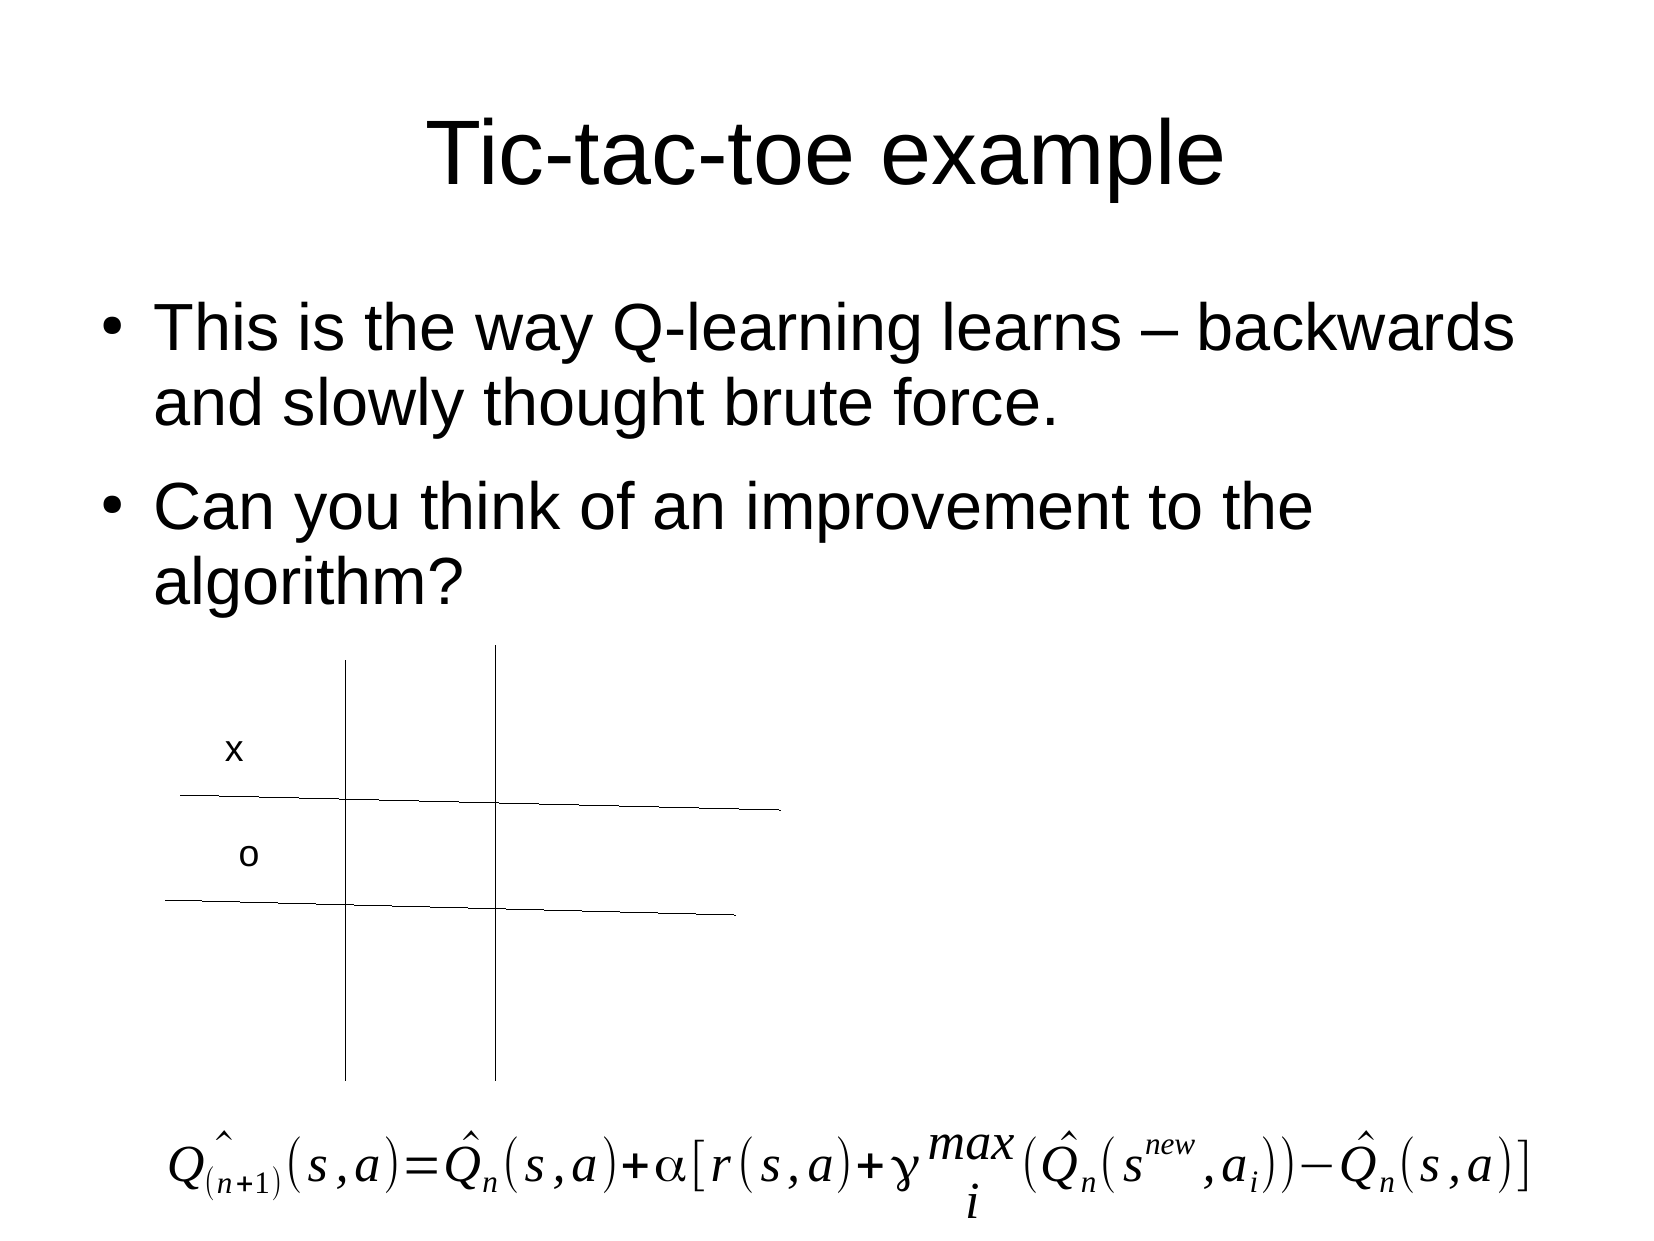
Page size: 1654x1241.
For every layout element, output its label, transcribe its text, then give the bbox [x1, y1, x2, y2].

list This is the way Q-learning learns – backwards and slowly thought brute force. Can you think of an improvement to the algorithm? [82, 290, 1571, 1010]
chart [160, 1112, 1537, 1231]
title Tic-tac-toe example [82, 49, 1571, 257]
text_box o [223, 825, 275, 882]
text_box x [210, 720, 259, 777]
